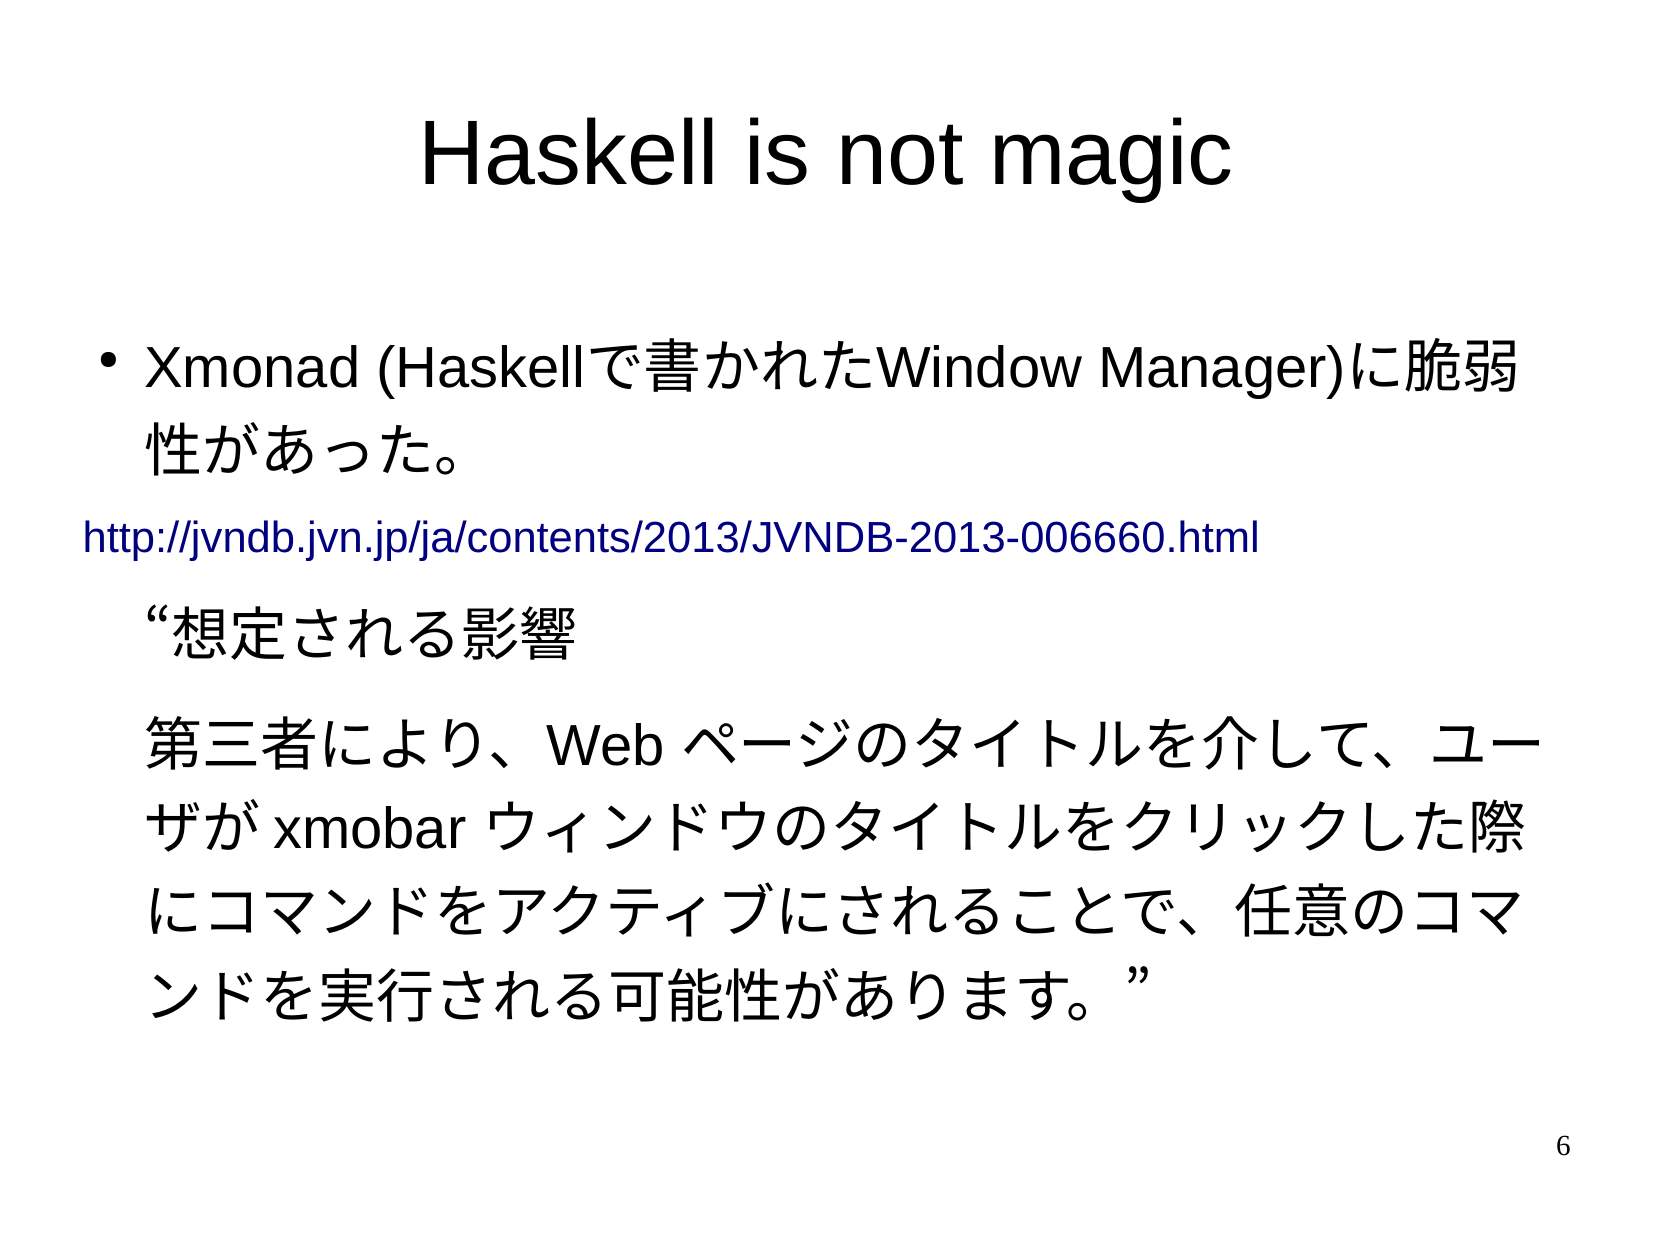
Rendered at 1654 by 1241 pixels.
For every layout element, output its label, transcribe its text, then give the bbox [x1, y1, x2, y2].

title Haskell is not magic [82, 49, 1571, 257]
list Xmonad (Haskellで書かれたWindow Manager)に脆弱性があった。 http://jvndb.jvn.jp/ja/contents/2013/JVNDB-2013-006660.html “想定される影響 第三者により、Web ページのタイトルを介して、ユーザが xmobar ウィンドウのタイトルをクリックした際にコマンドをアクティブにされることで、任意のコマンドを実行される可能性があります。” [82, 319, 1571, 1039]
